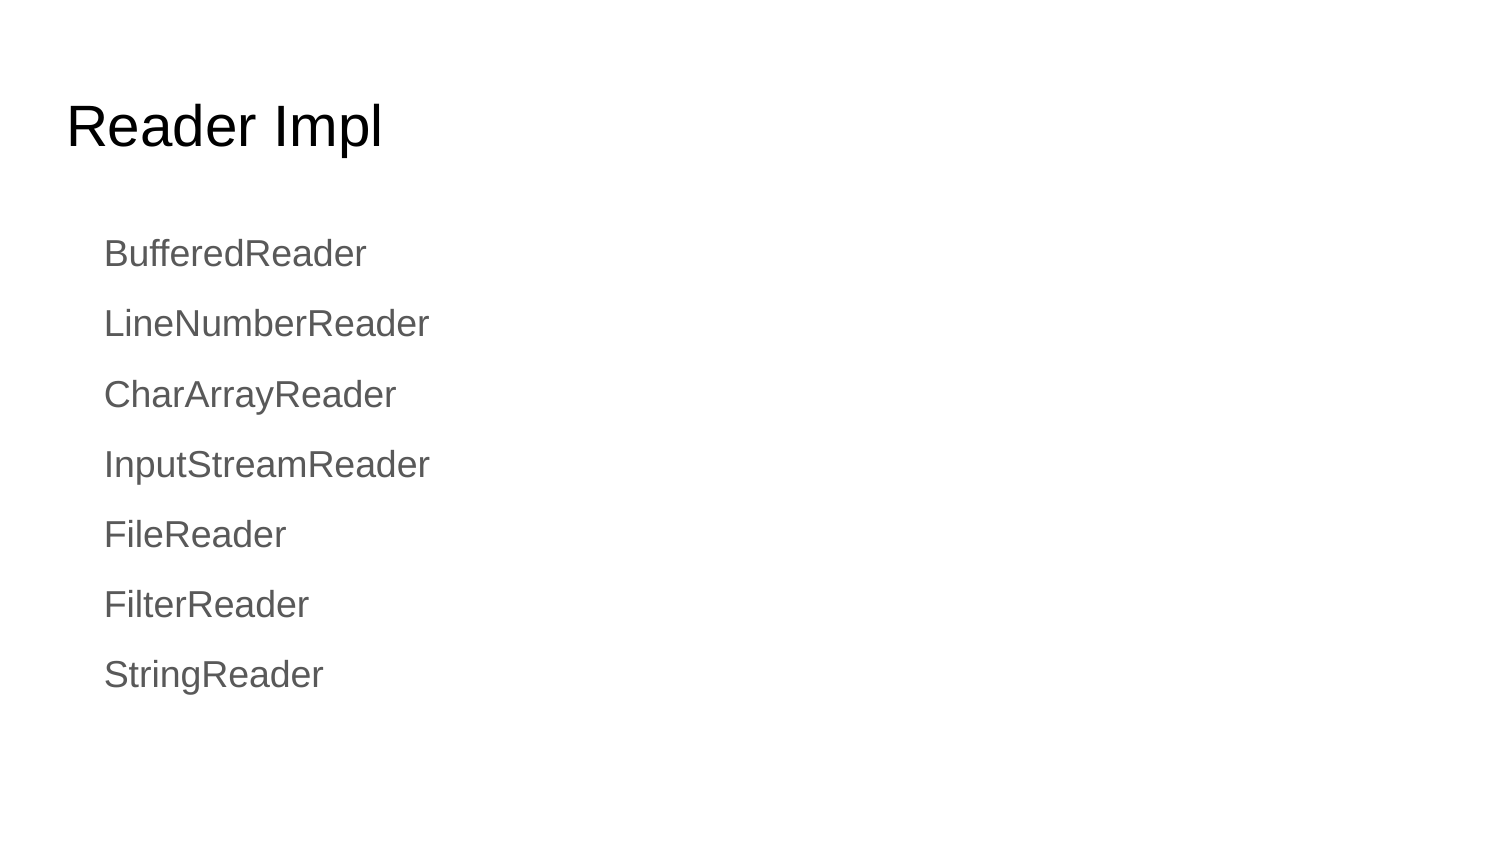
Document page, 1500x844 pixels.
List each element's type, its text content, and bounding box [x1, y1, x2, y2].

title Reader Impl [51, 72, 1449, 167]
list BufferedReader LineNumberReader CharArrayReader InputStreamReader FileReader FilterReader StringReader [51, 189, 1449, 750]
